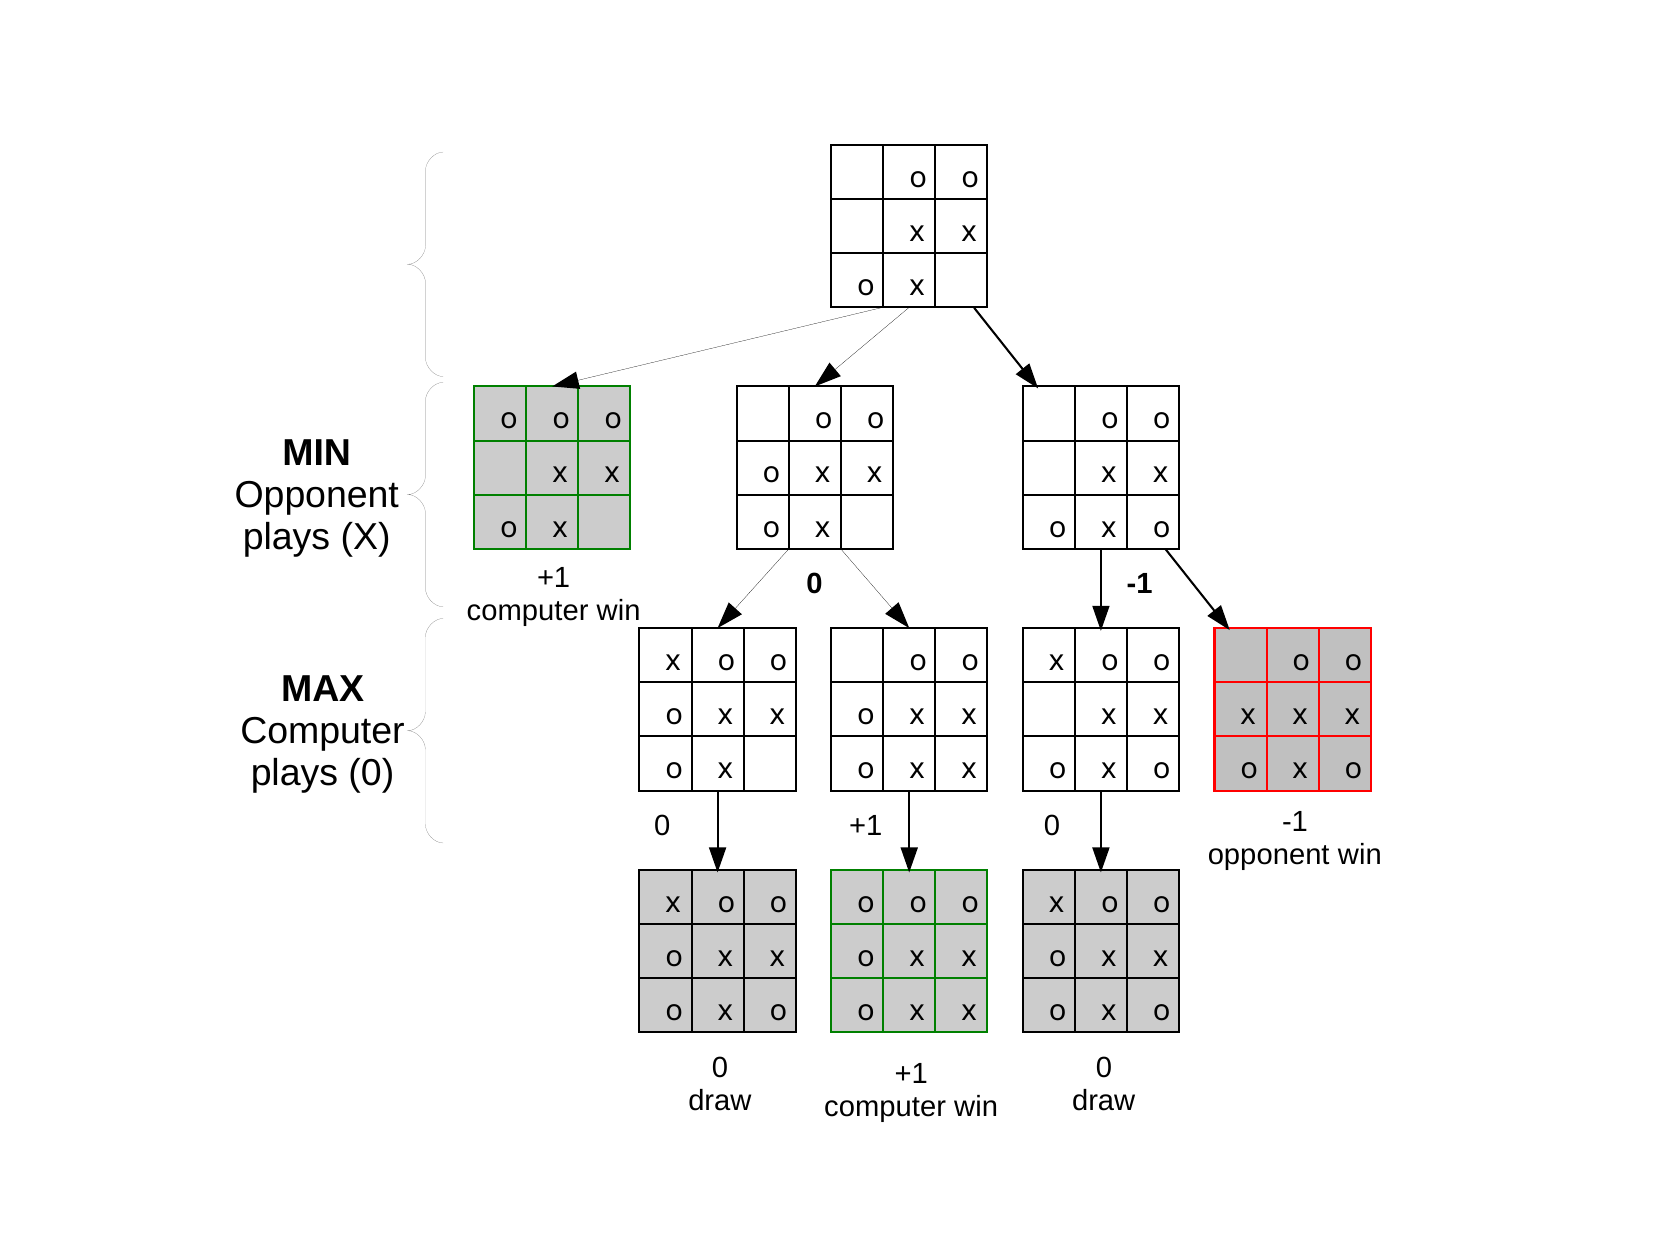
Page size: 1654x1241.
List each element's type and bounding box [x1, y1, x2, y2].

chart [91, 91, 1550, 1162]
